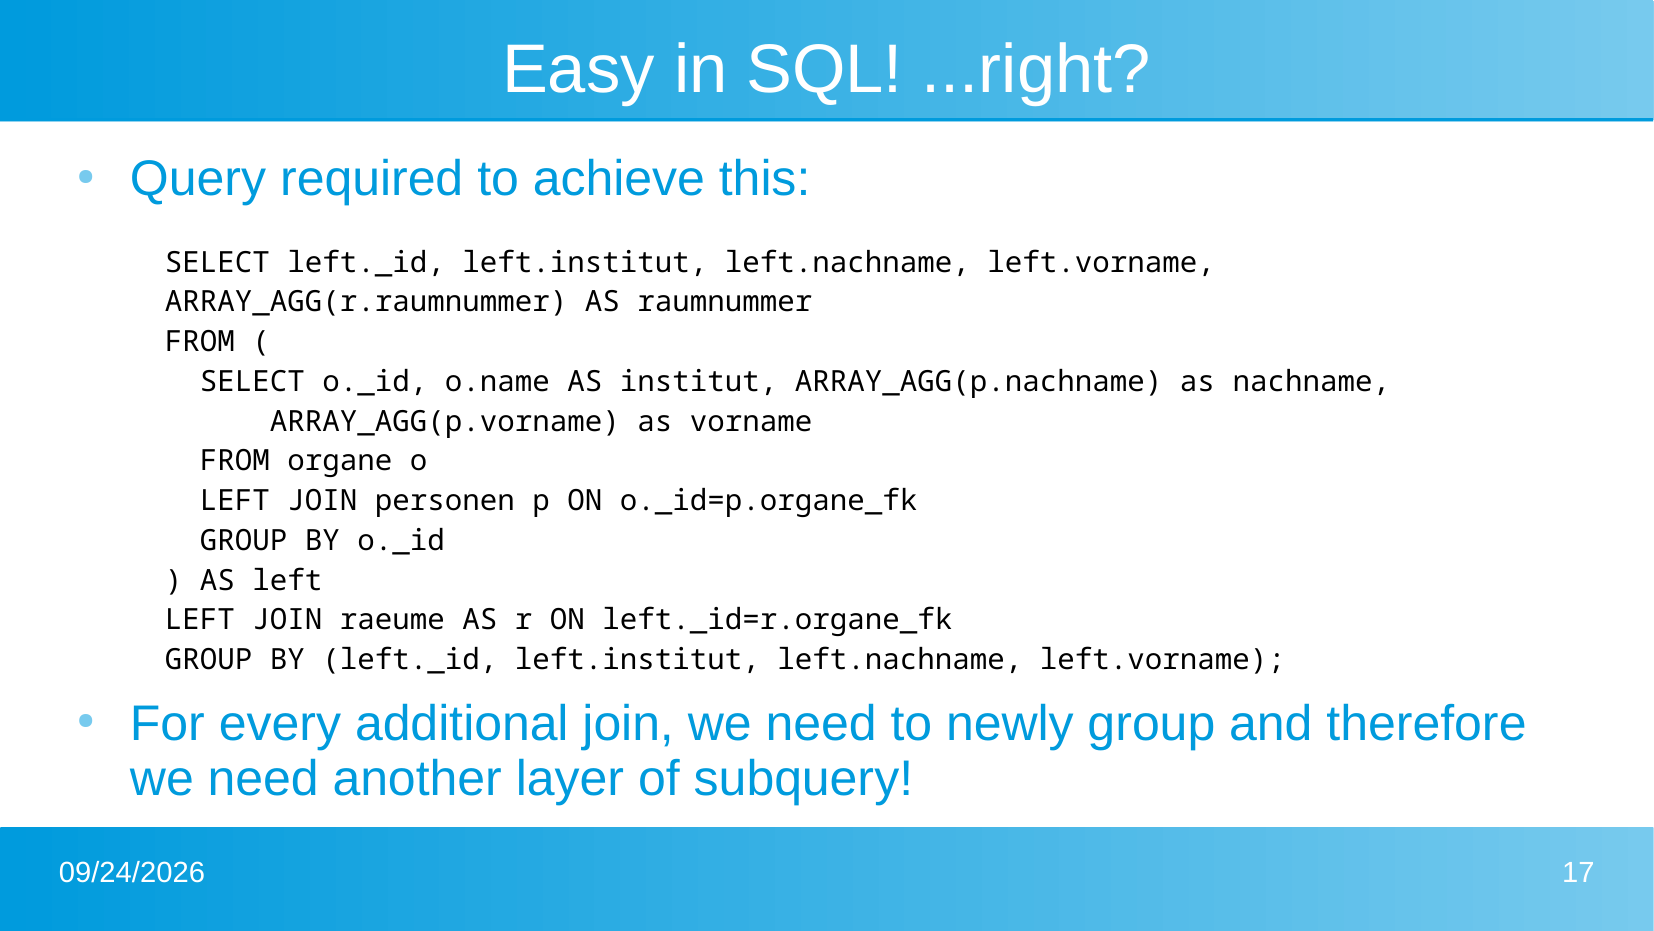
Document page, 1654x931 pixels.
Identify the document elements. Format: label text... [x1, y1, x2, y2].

list Query required to achieve this: For every additional join, we need to newly group and therefore we need another layer of subquery! [59, 150, 1595, 741]
text_box SELECT left._id, left.institut, left.nachname, left.vorname, ARRAY_AGG(r.raumnummer) AS raumnummer FROM ( SELECT o._id, o.name AS institut, ARRAY_AGG(p.nachname) as nachname, ARRAY_AGG(p.vorname) as vorname FROM organe o LEFT JOIN personen p ON o._id=p.organe_fk GROUP BY o._id ) AS left LEFT JOIN raeume AS r ON left._id=r.organe_fk GROUP BY (left._id, left.institut, left.nachname, left.vorname); [150, 233, 1463, 678]
title Easy in SQL! ...right? [59, 29, 1595, 108]
